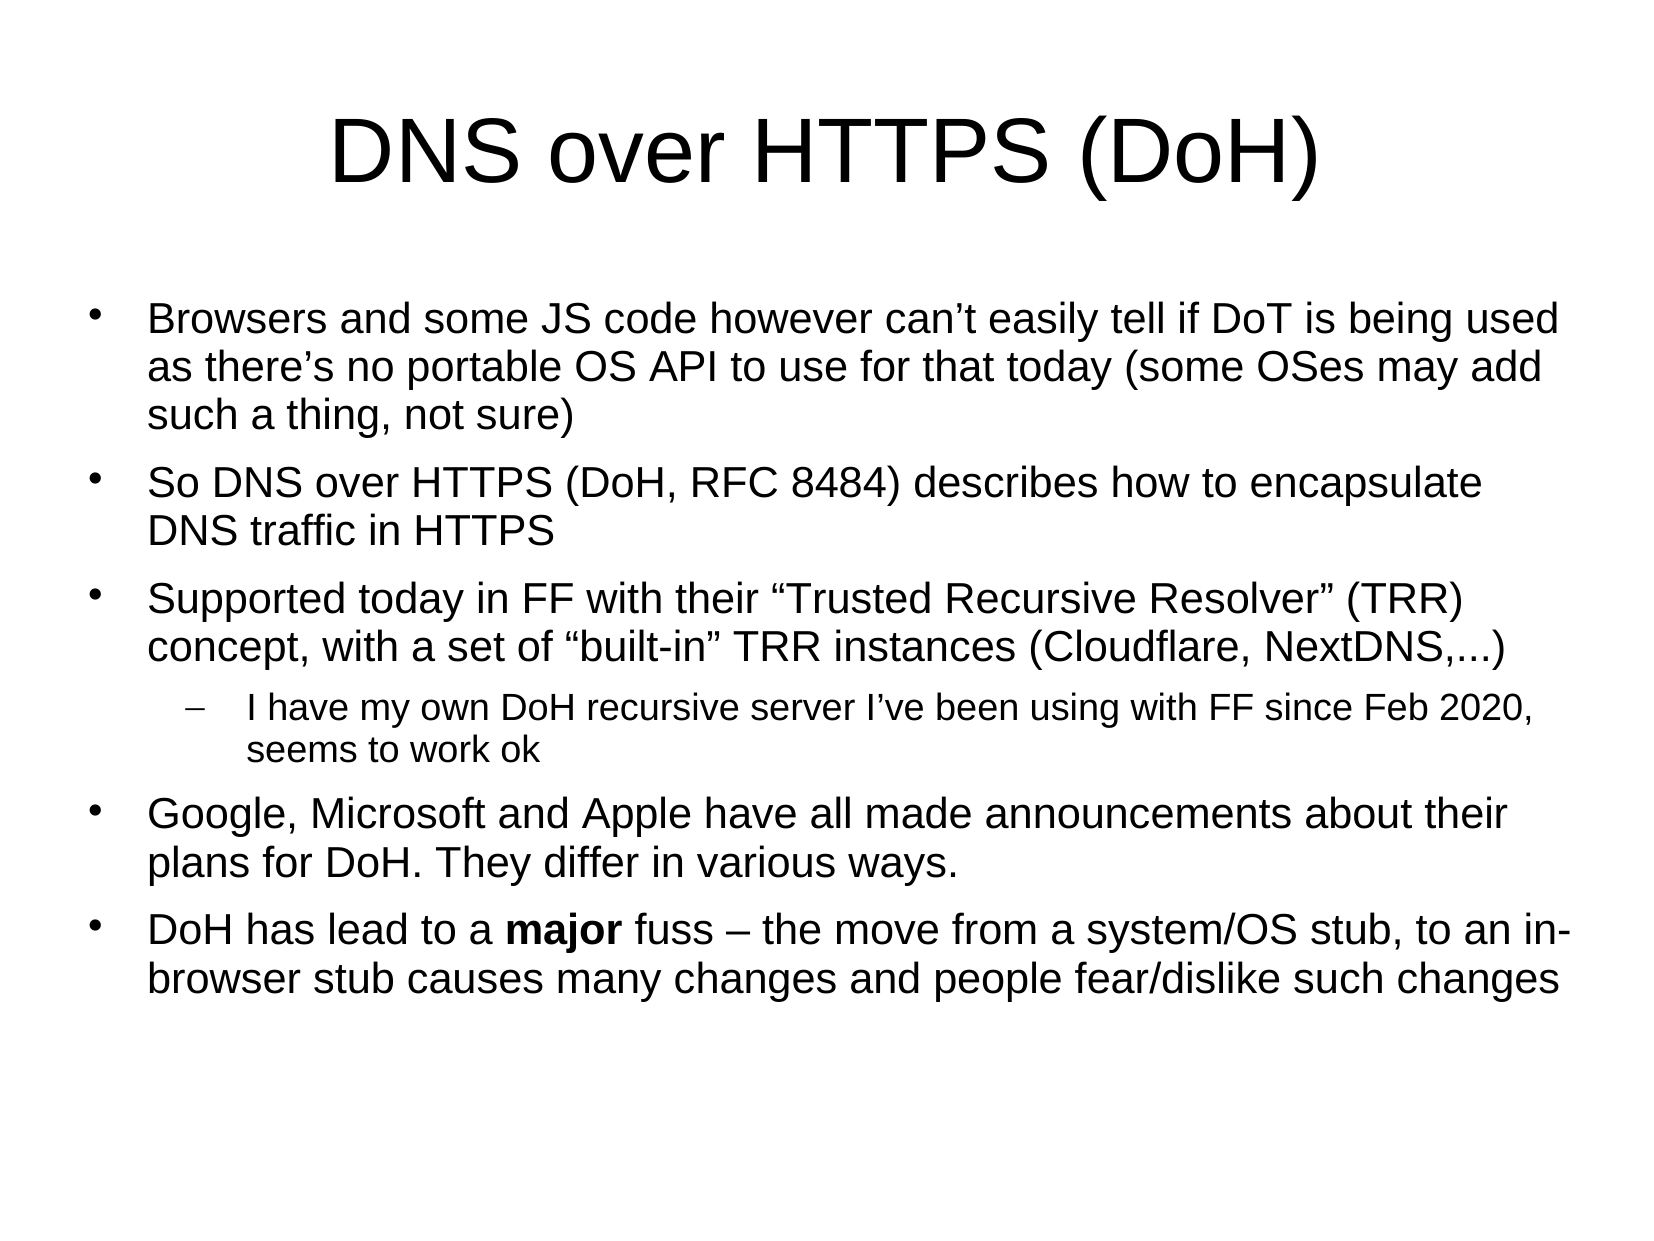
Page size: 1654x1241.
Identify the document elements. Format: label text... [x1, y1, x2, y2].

list Browsers and some JS code however can’t easily tell if DoT is being used as there’s no portable OS API to use for that today (some OSes may add such a thing, not sure) So DNS over HTTPS (DoH, RFC 8484) describes how to encapsulate DNS traffic in HTTPS Supported today in FF with their “Trusted Recursive Resolver” (TRR) concept, with a set of “built-in” TRR instances (Cloudflare, NextDNS,...) I have my own DoH recursive server I’ve been using with FF since Feb 2020, seems to work ok Google, Microsoft and Apple have all made announcements about their plans for DoH. They differ in various ways. DoH has lead to a major fuss – the move from a system/OS stub, to an in-browser stub causes many changes and people fear/dislike such changes [88, 290, 1575, 1009]
title DNS over HTTPS (DoH) [82, 49, 1570, 256]
